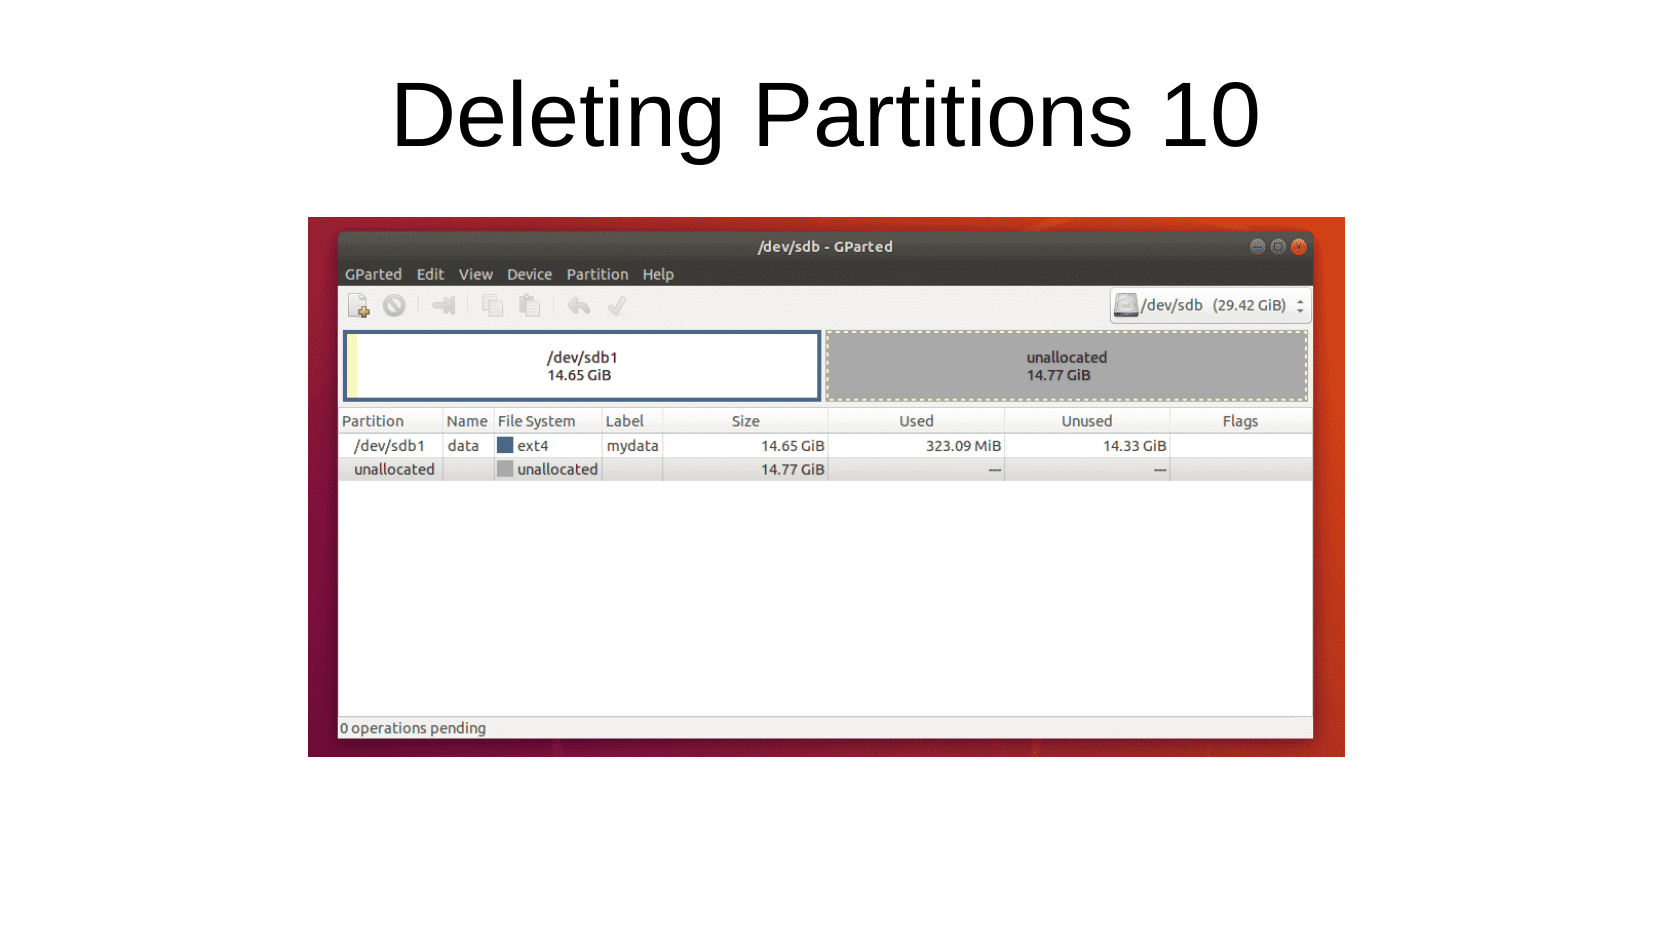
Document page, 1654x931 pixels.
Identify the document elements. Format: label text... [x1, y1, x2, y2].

title Deleting Partitions 10 [82, 37, 1571, 193]
picture [308, 217, 1345, 758]
